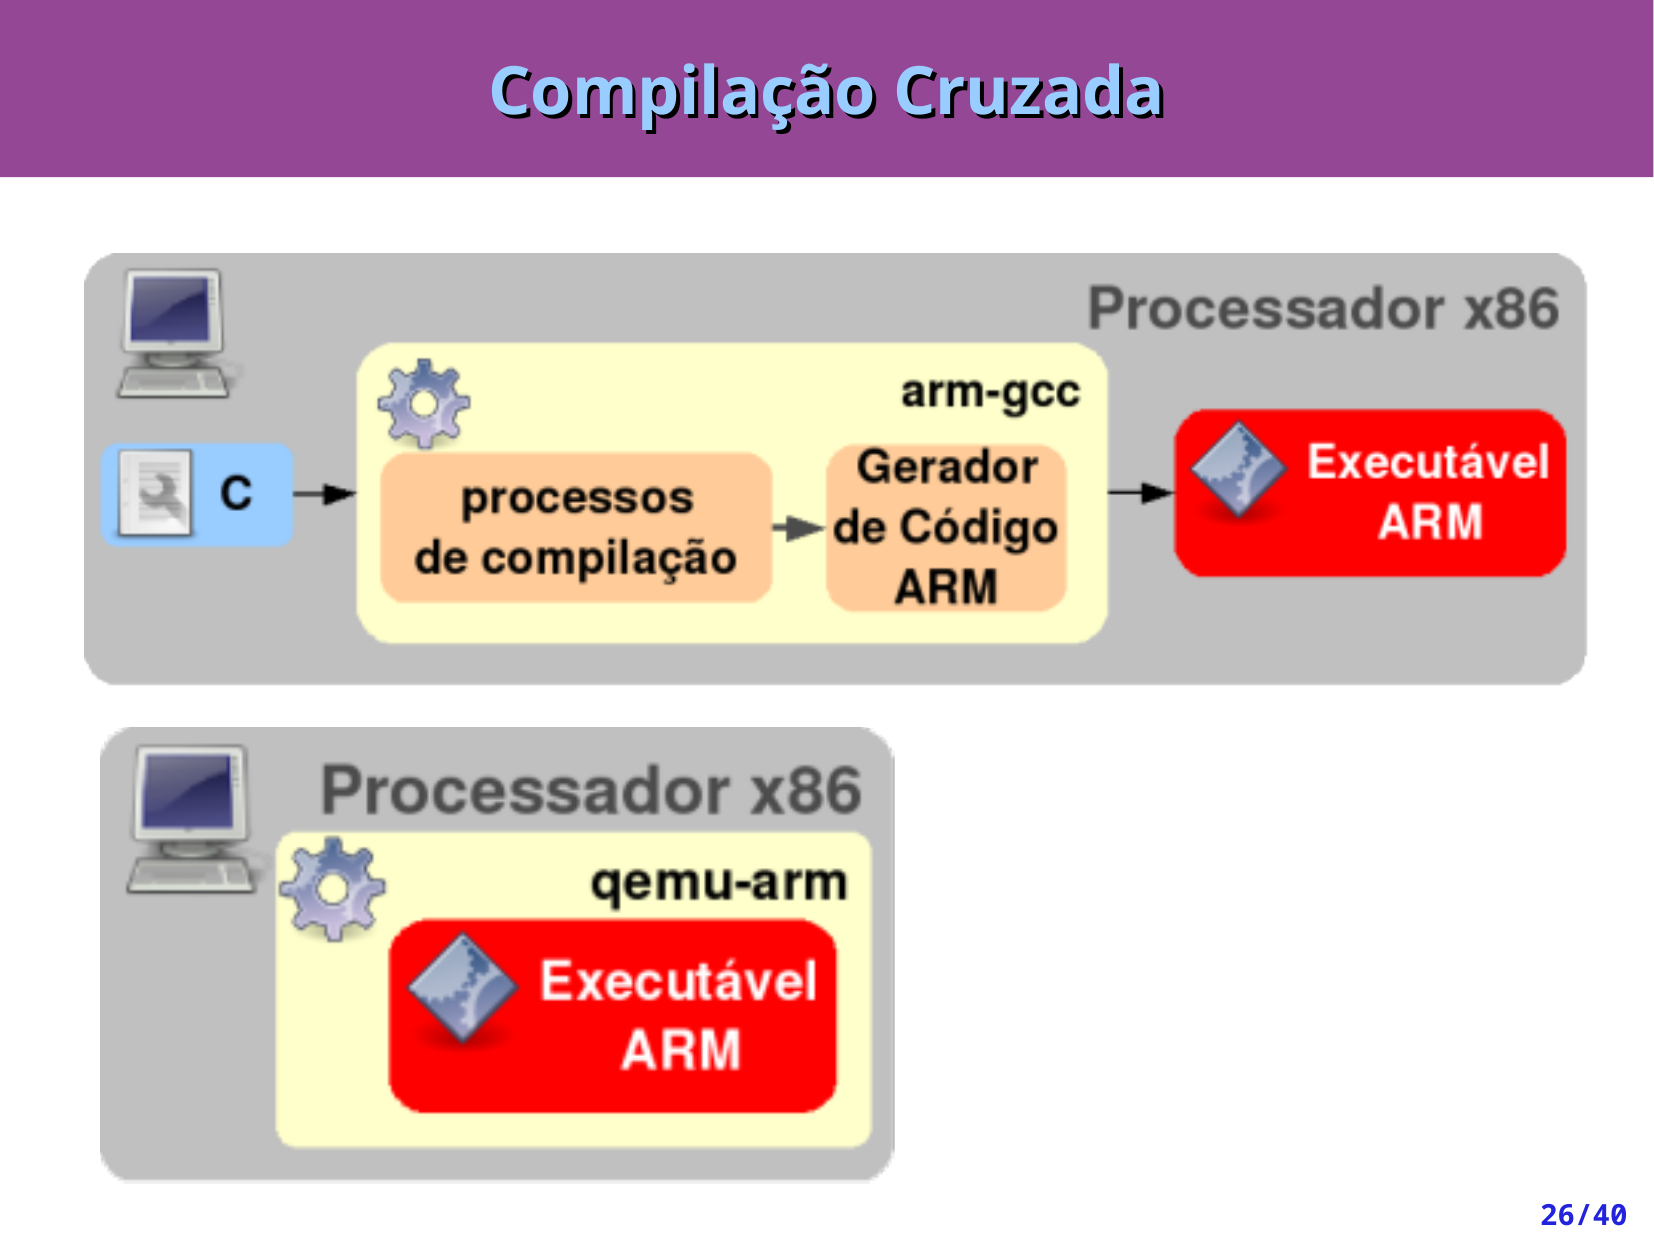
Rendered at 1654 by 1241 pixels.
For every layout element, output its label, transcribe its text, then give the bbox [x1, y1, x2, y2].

picture [84, 253, 1591, 689]
title Compilação Cruzada [0, 0, 1654, 178]
picture [100, 727, 898, 1187]
